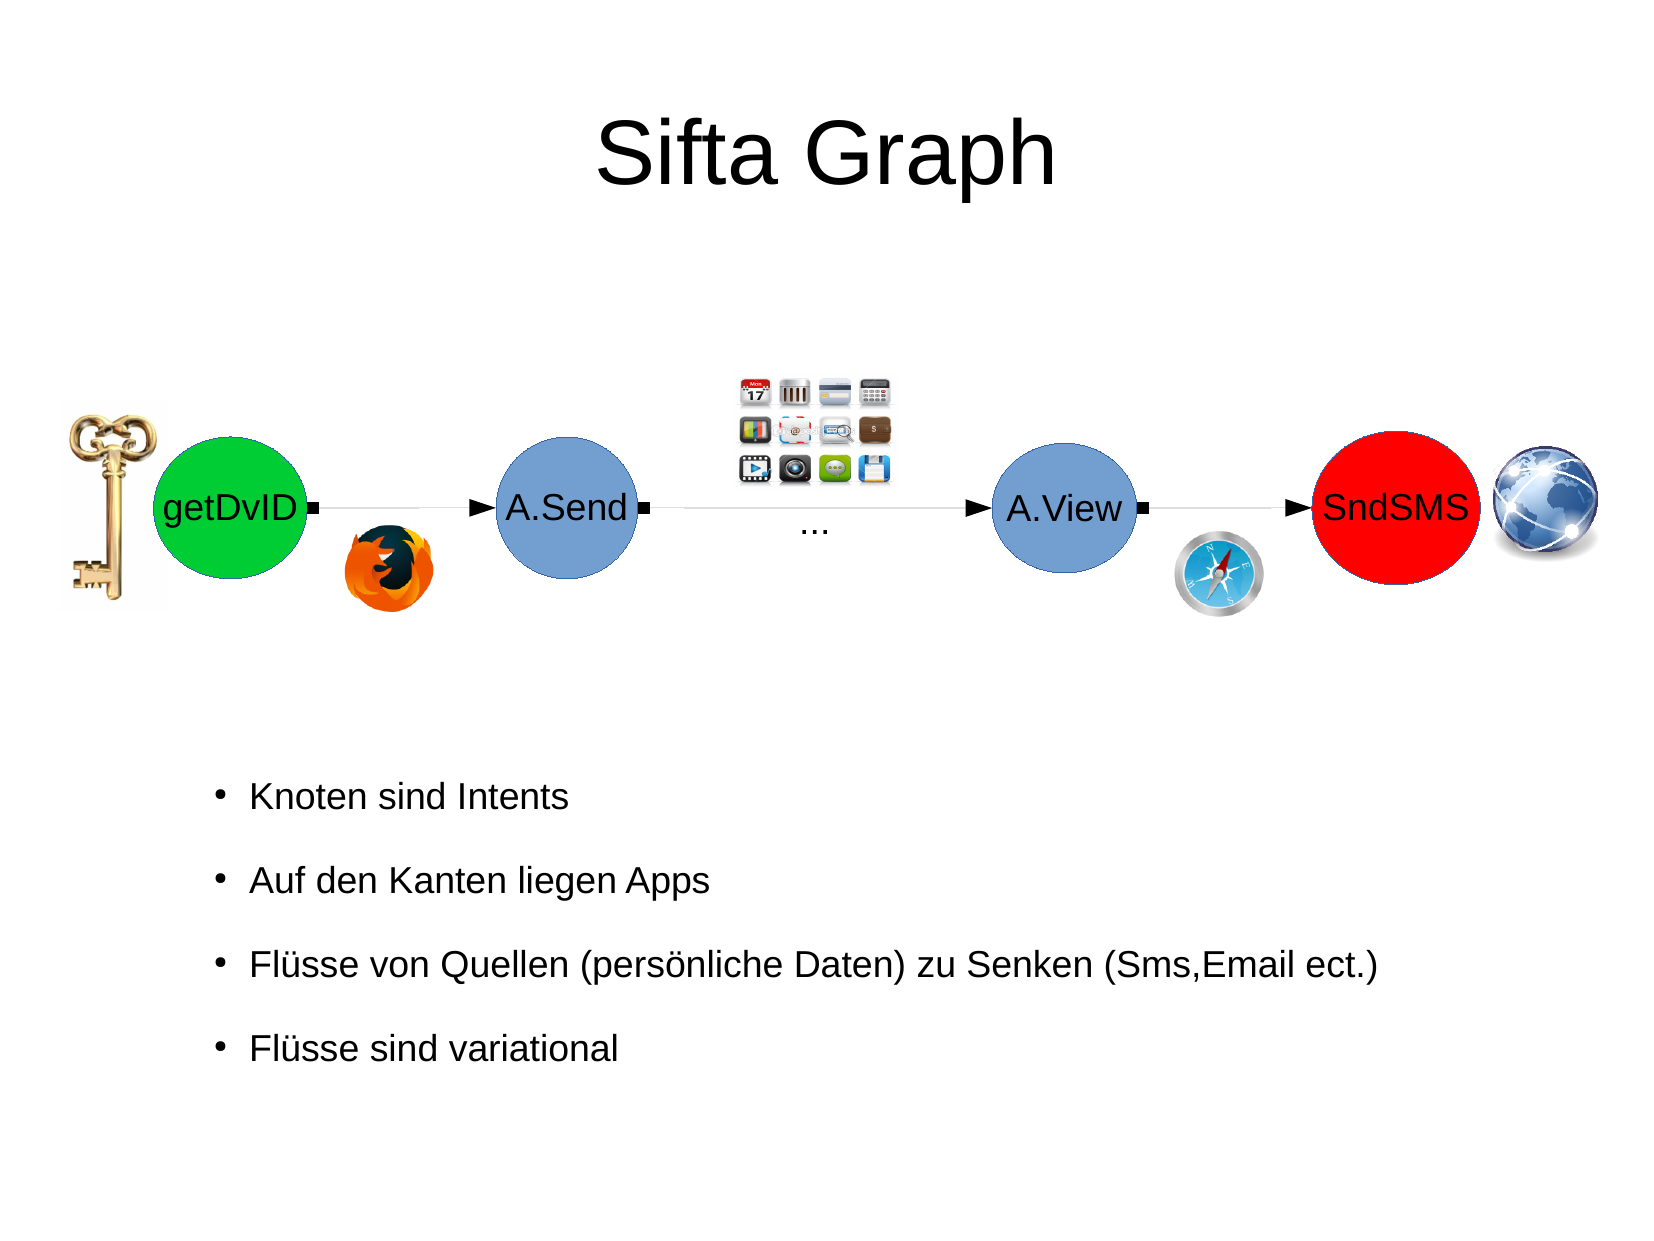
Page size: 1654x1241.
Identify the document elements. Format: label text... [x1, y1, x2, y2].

text_box getDvID [153, 436, 307, 579]
text_box Knoten sind Intents Auf den Kanten liegen Apps Flüsse von Quellen (persönliche Daten) zu Senken (Sms,Email ect.) Flüsse sind variational [198, 767, 1394, 1077]
title Sifta Graph [82, 49, 1571, 257]
picture [1480, 436, 1607, 564]
picture [342, 520, 436, 615]
text_box SndSMS [1311, 431, 1481, 585]
picture [1169, 526, 1268, 621]
picture [59, 401, 167, 612]
text_box A.Send [496, 437, 638, 579]
picture [732, 371, 898, 491]
text_box A.View [992, 443, 1137, 573]
